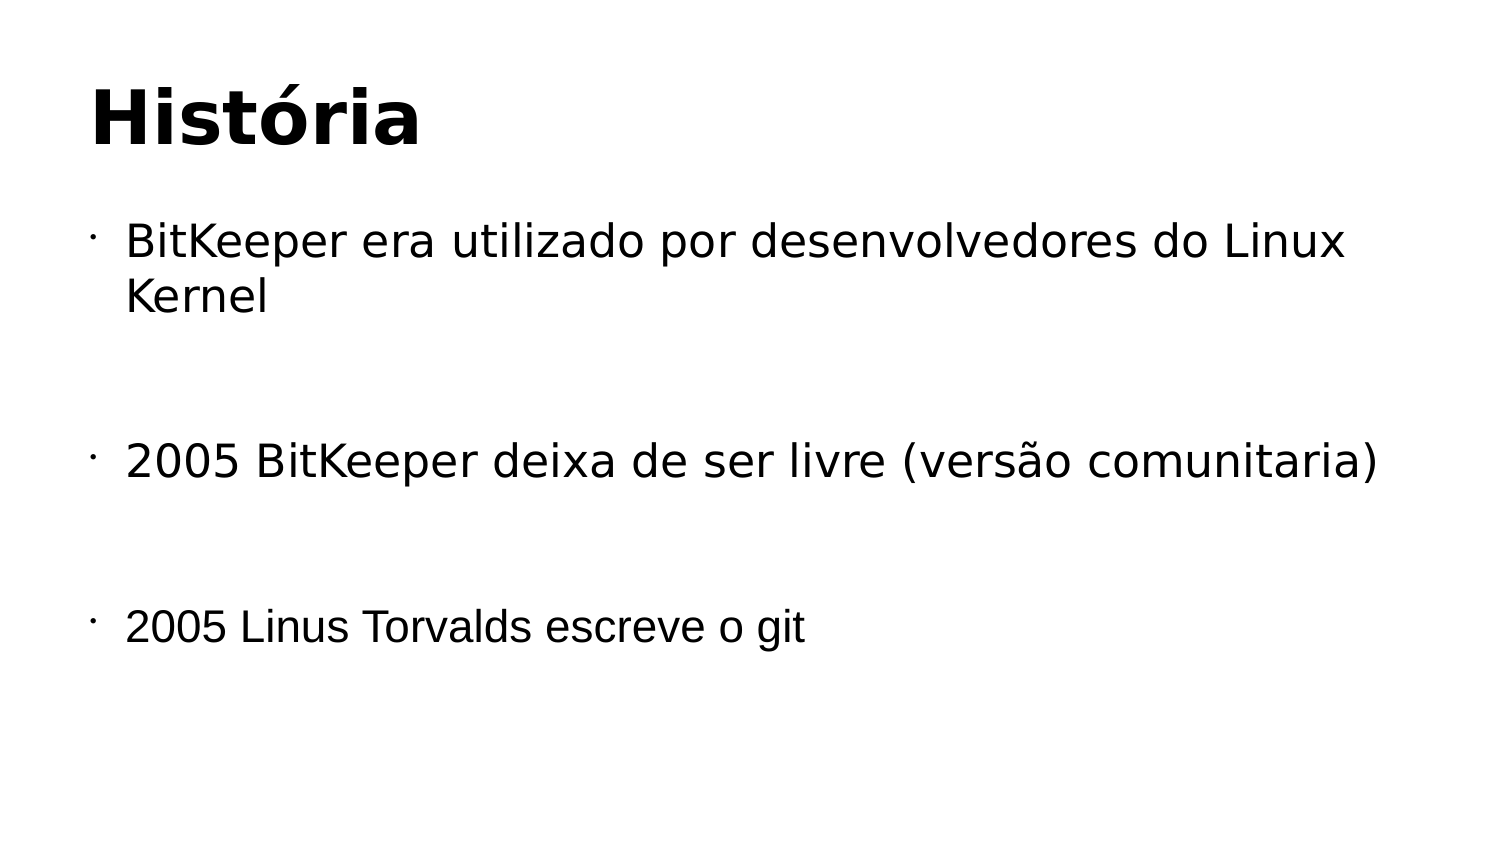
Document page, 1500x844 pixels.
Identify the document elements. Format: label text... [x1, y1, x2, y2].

text_box BitKeeper era utilizado por desenvolvedores do Linux Kernel 2005 BitKeeper deixa de ser livre (versão comunitaria) 2005 Linus Torvalds escreve o git [75, 196, 1425, 808]
text_box História [75, 33, 1425, 175]
